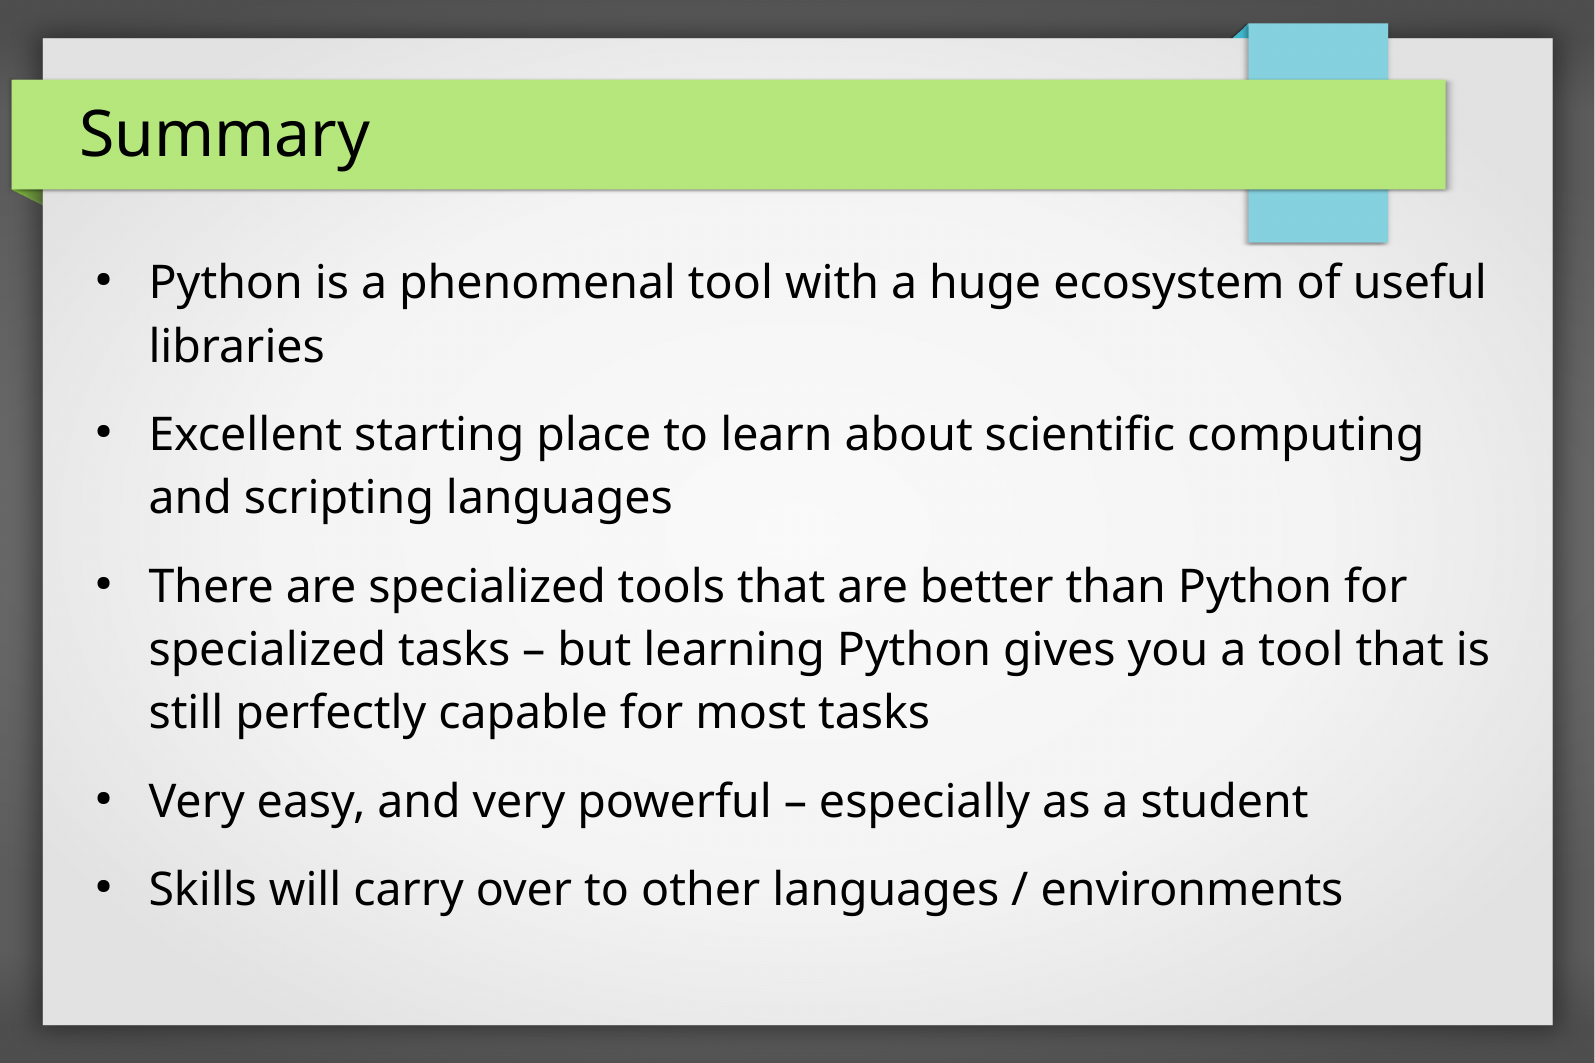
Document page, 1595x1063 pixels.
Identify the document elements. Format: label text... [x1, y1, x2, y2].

list Python is a phenomenal tool with a huge ecosystem of useful libraries Excellent starting place to learn about scientific computing and scripting languages There are specialized tools that are better than Python for specialized tasks – but learning Python gives you a tool that is still perfectly capable for most tasks Very easy, and very powerful – especially as a student Skills will carry over to other languages / environments [77, 249, 1513, 961]
picture [0, 0, 1595, 1063]
title Summary [79, 78, 1219, 185]
